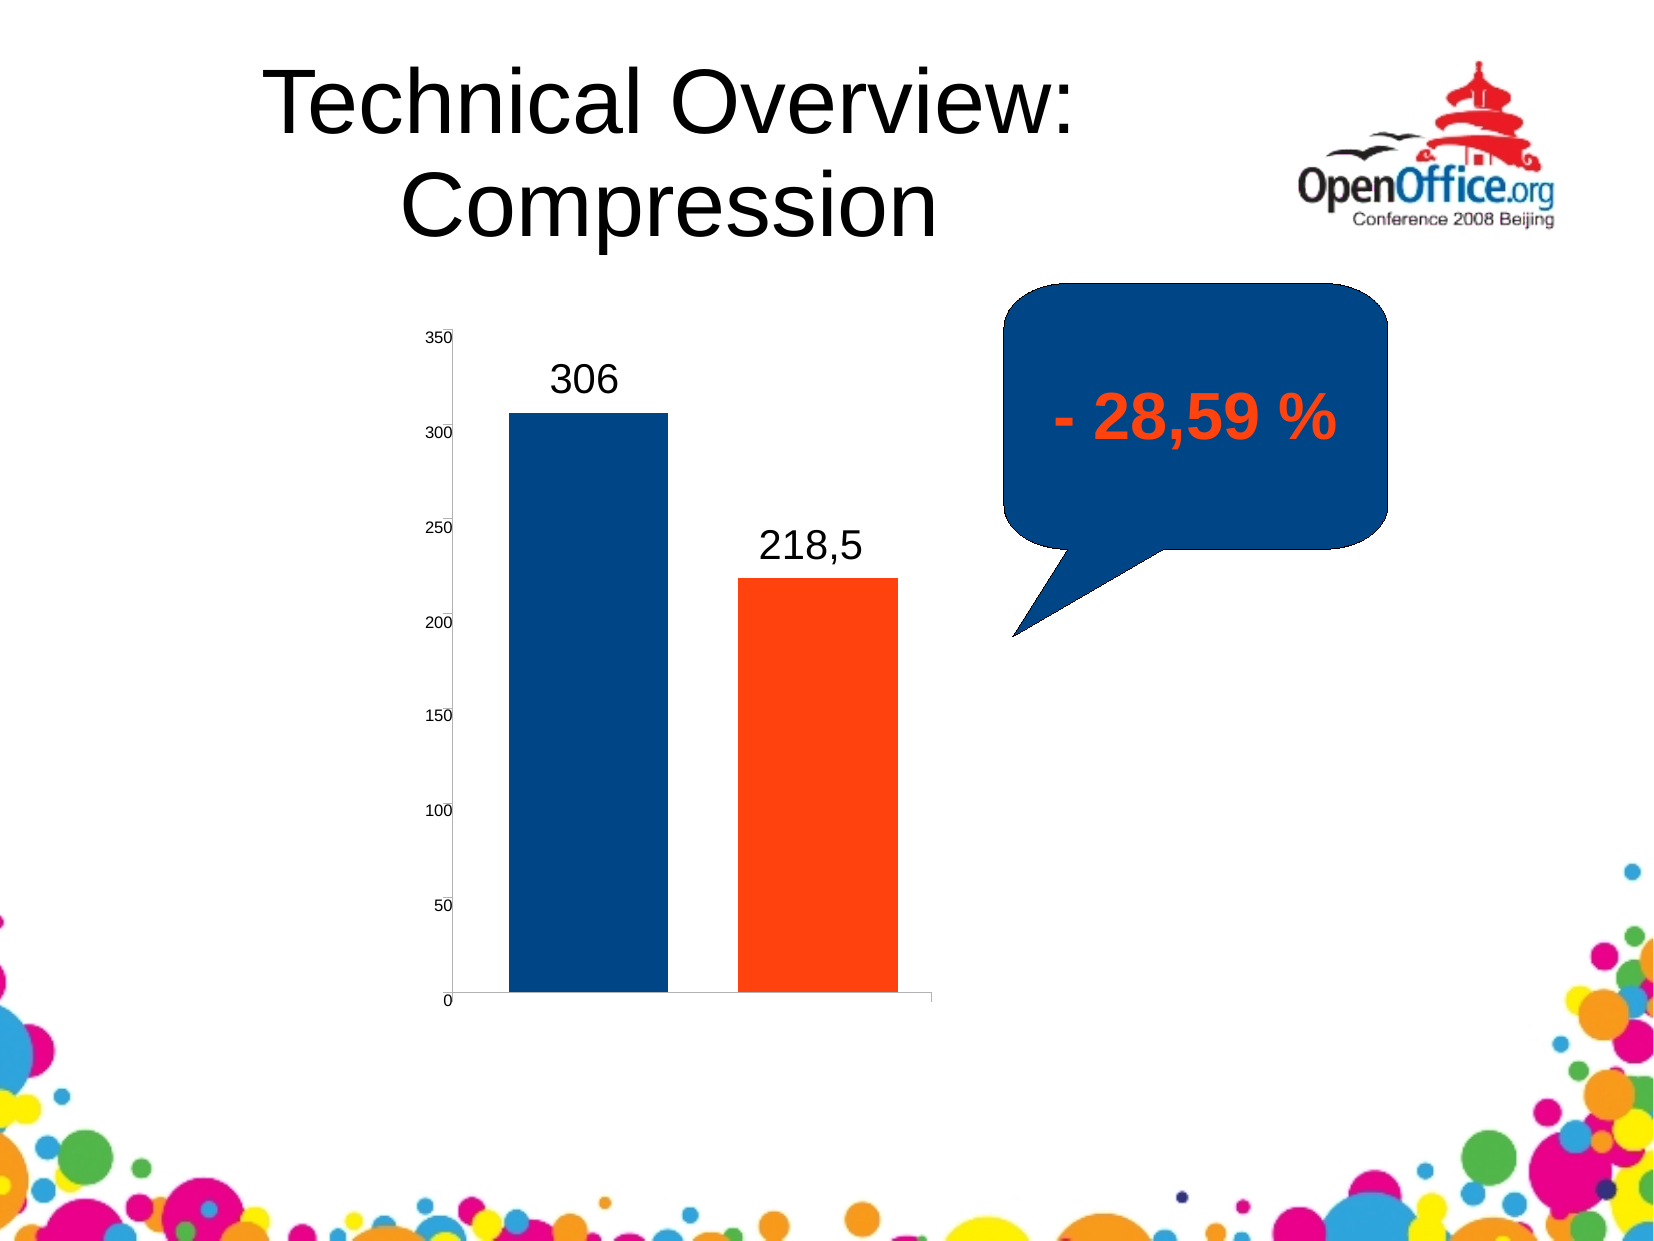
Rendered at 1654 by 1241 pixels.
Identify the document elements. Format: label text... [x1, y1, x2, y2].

text_box 218,5 [743, 514, 878, 576]
text_box 300 [410, 415, 468, 450]
picture [0, 810, 1654, 1241]
text_box 250 [410, 510, 468, 545]
text_box 150 [410, 698, 468, 733]
title Technical Overview: Compression [82, 49, 1258, 257]
text_box 200 [410, 605, 468, 640]
text_box - 28,59 % [1003, 283, 1388, 637]
text_box 0 [428, 983, 468, 1018]
picture [1285, 51, 1569, 250]
text_box 50 [419, 888, 468, 923]
text_box [509, 413, 668, 992]
text_box 100 [410, 793, 468, 828]
text_box 306 [534, 348, 635, 411]
text_box 350 [410, 320, 468, 355]
text_box [738, 578, 898, 992]
